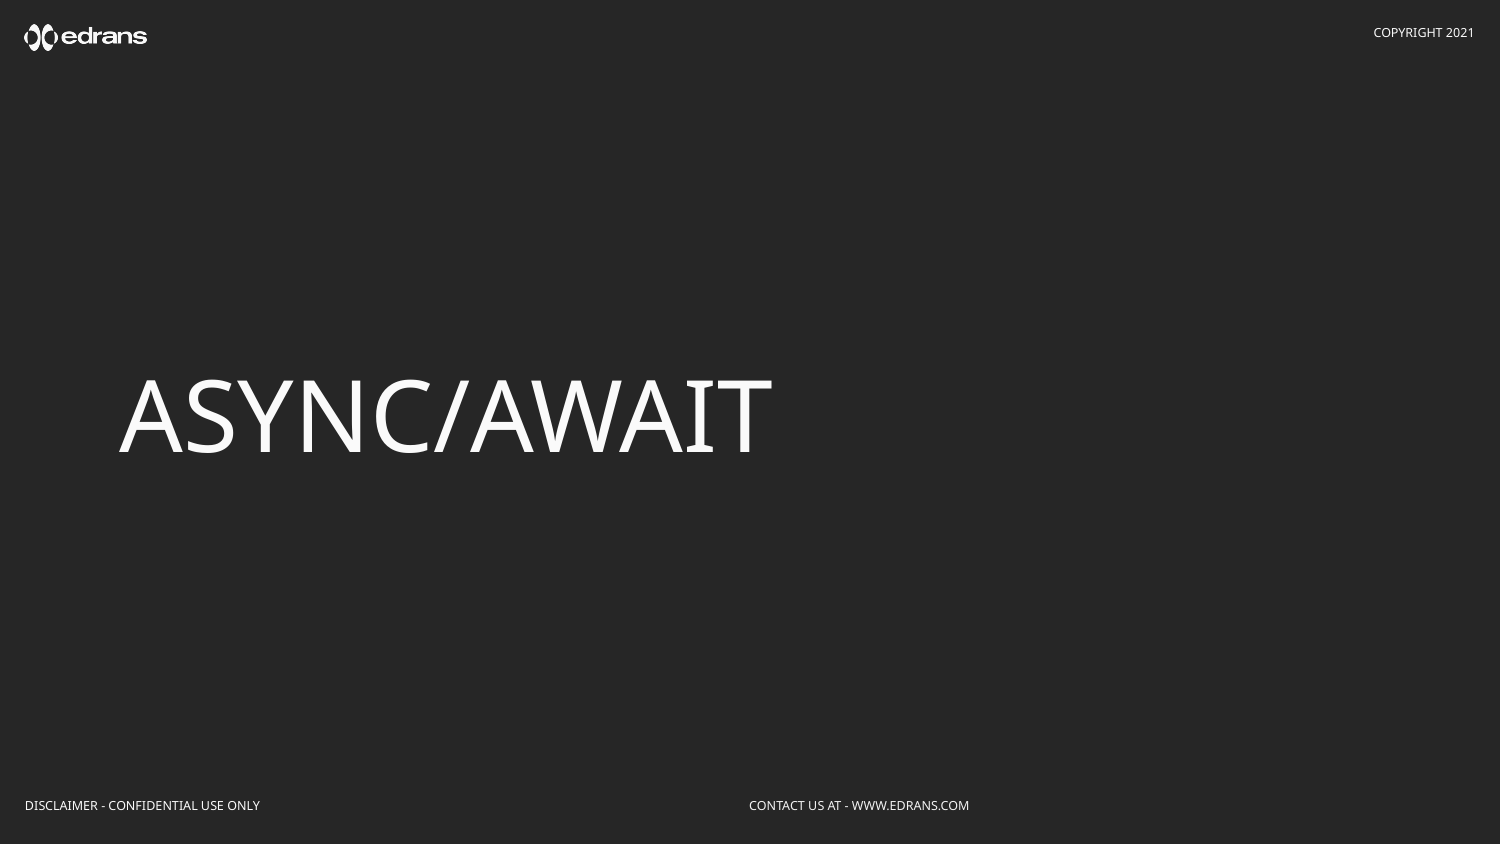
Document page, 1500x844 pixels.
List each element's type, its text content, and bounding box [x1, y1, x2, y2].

title ASYNC/AWAIT [119, 206, 1377, 619]
picture [24, 24, 147, 51]
